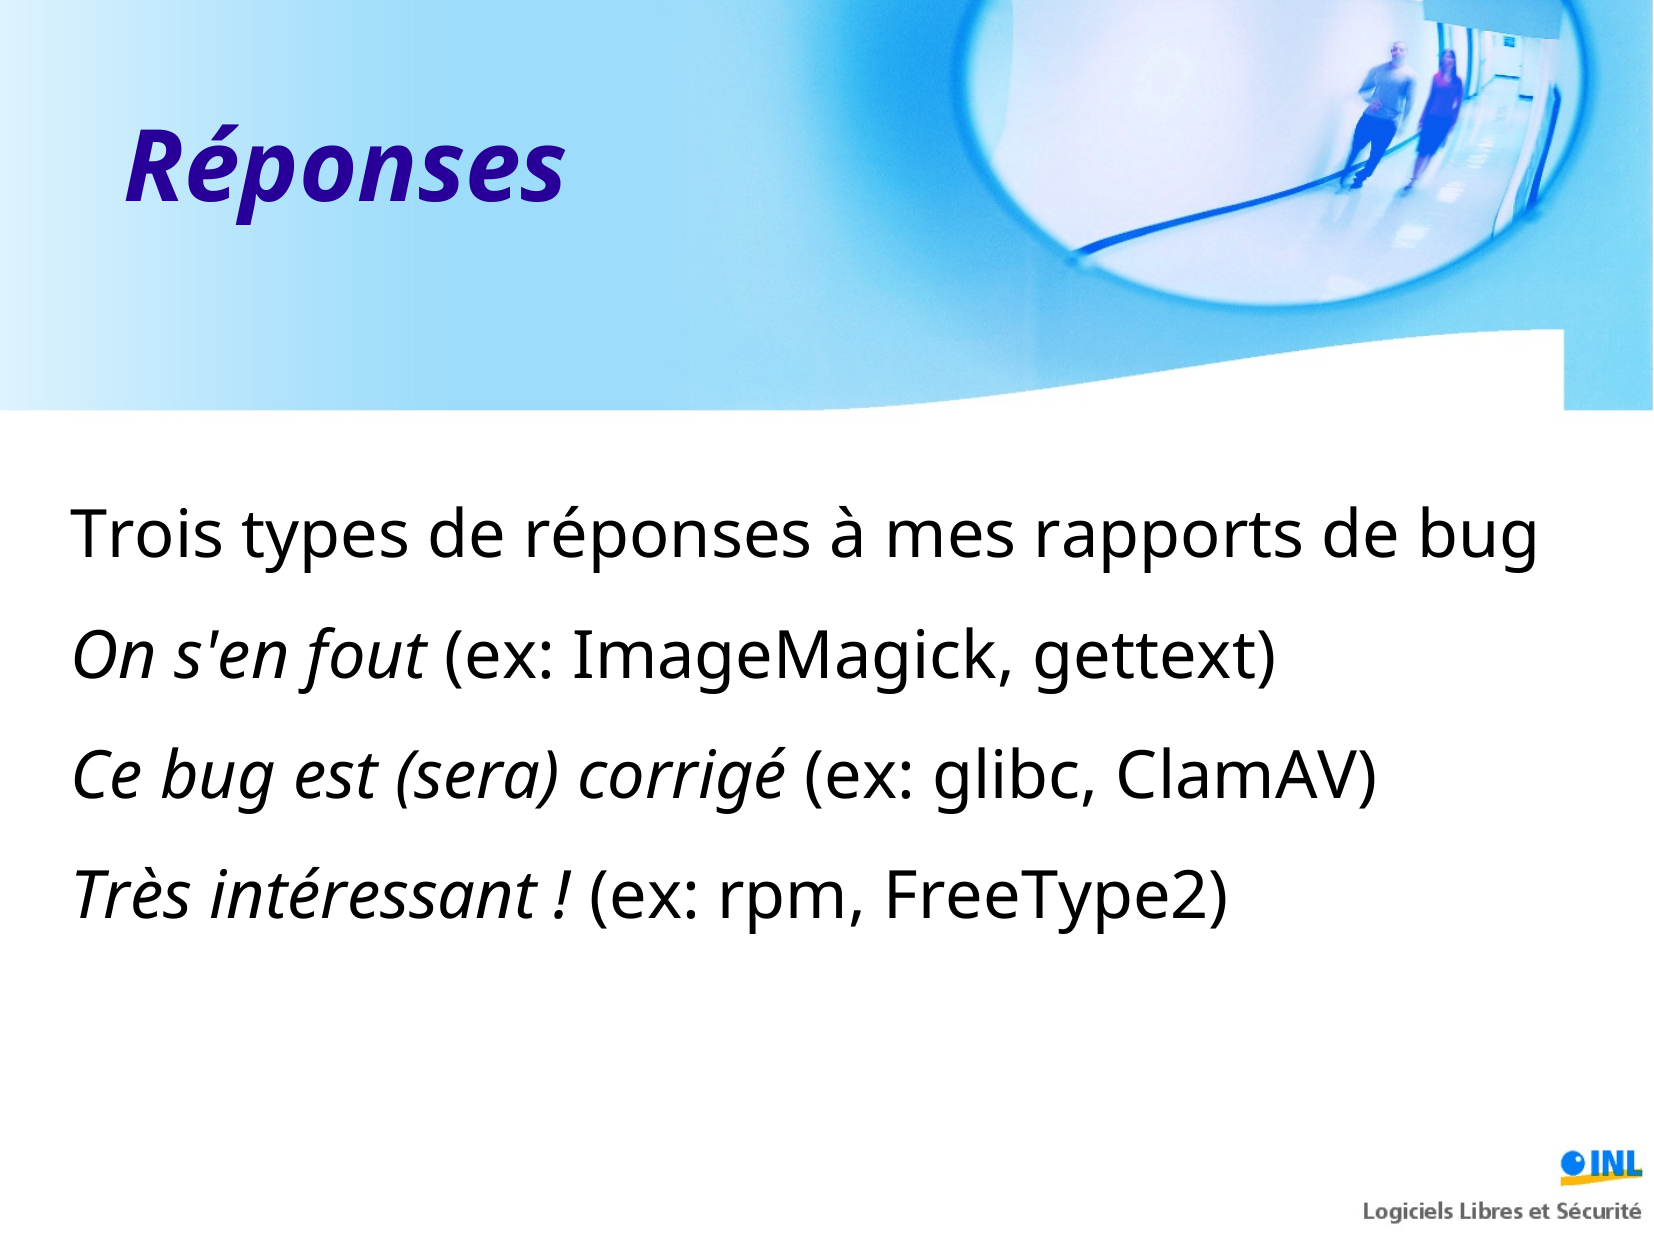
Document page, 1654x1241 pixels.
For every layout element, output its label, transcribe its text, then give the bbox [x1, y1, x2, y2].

picture [0, 0, 1654, 1241]
list Trois types de réponses à mes rapports de bug On s'en fout (ex: ImageMagick, gettext) Ce bug est (sera) corrigé (ex: glibc, ClamAV) Très intéressant ! (ex: rpm, FreeType2) [52, 486, 1614, 1211]
title Réponses [123, 58, 1536, 266]
